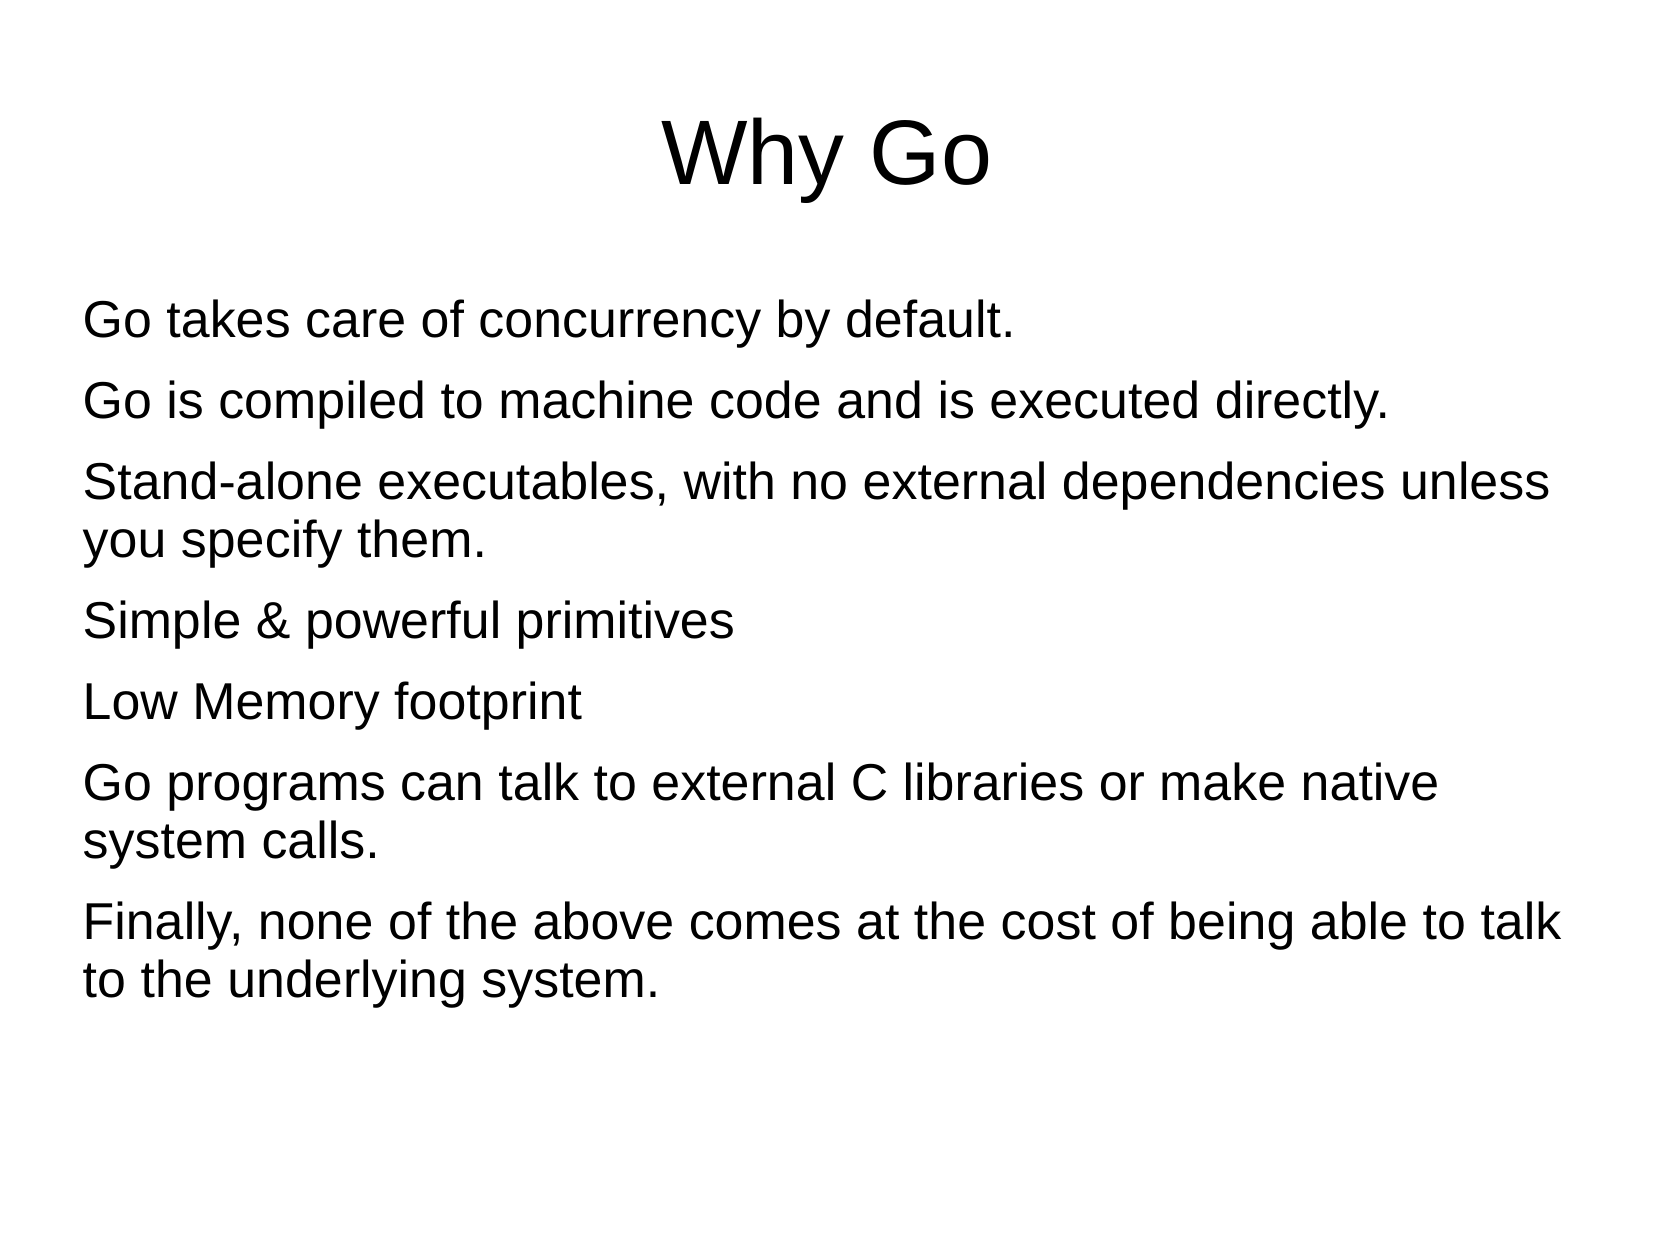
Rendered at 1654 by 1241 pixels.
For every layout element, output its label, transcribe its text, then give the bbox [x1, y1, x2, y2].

list Go takes care of concurrency by default. Go is compiled to machine code and is executed directly. Stand-alone executables, with no external dependencies unless you specify them. Simple & powerful primitives Low Memory footprint Go programs can talk to external C libraries or make native system calls. Finally, none of the above comes at the cost of being able to talk to the underlying system. [82, 290, 1571, 1010]
title Why Go [82, 49, 1571, 257]
